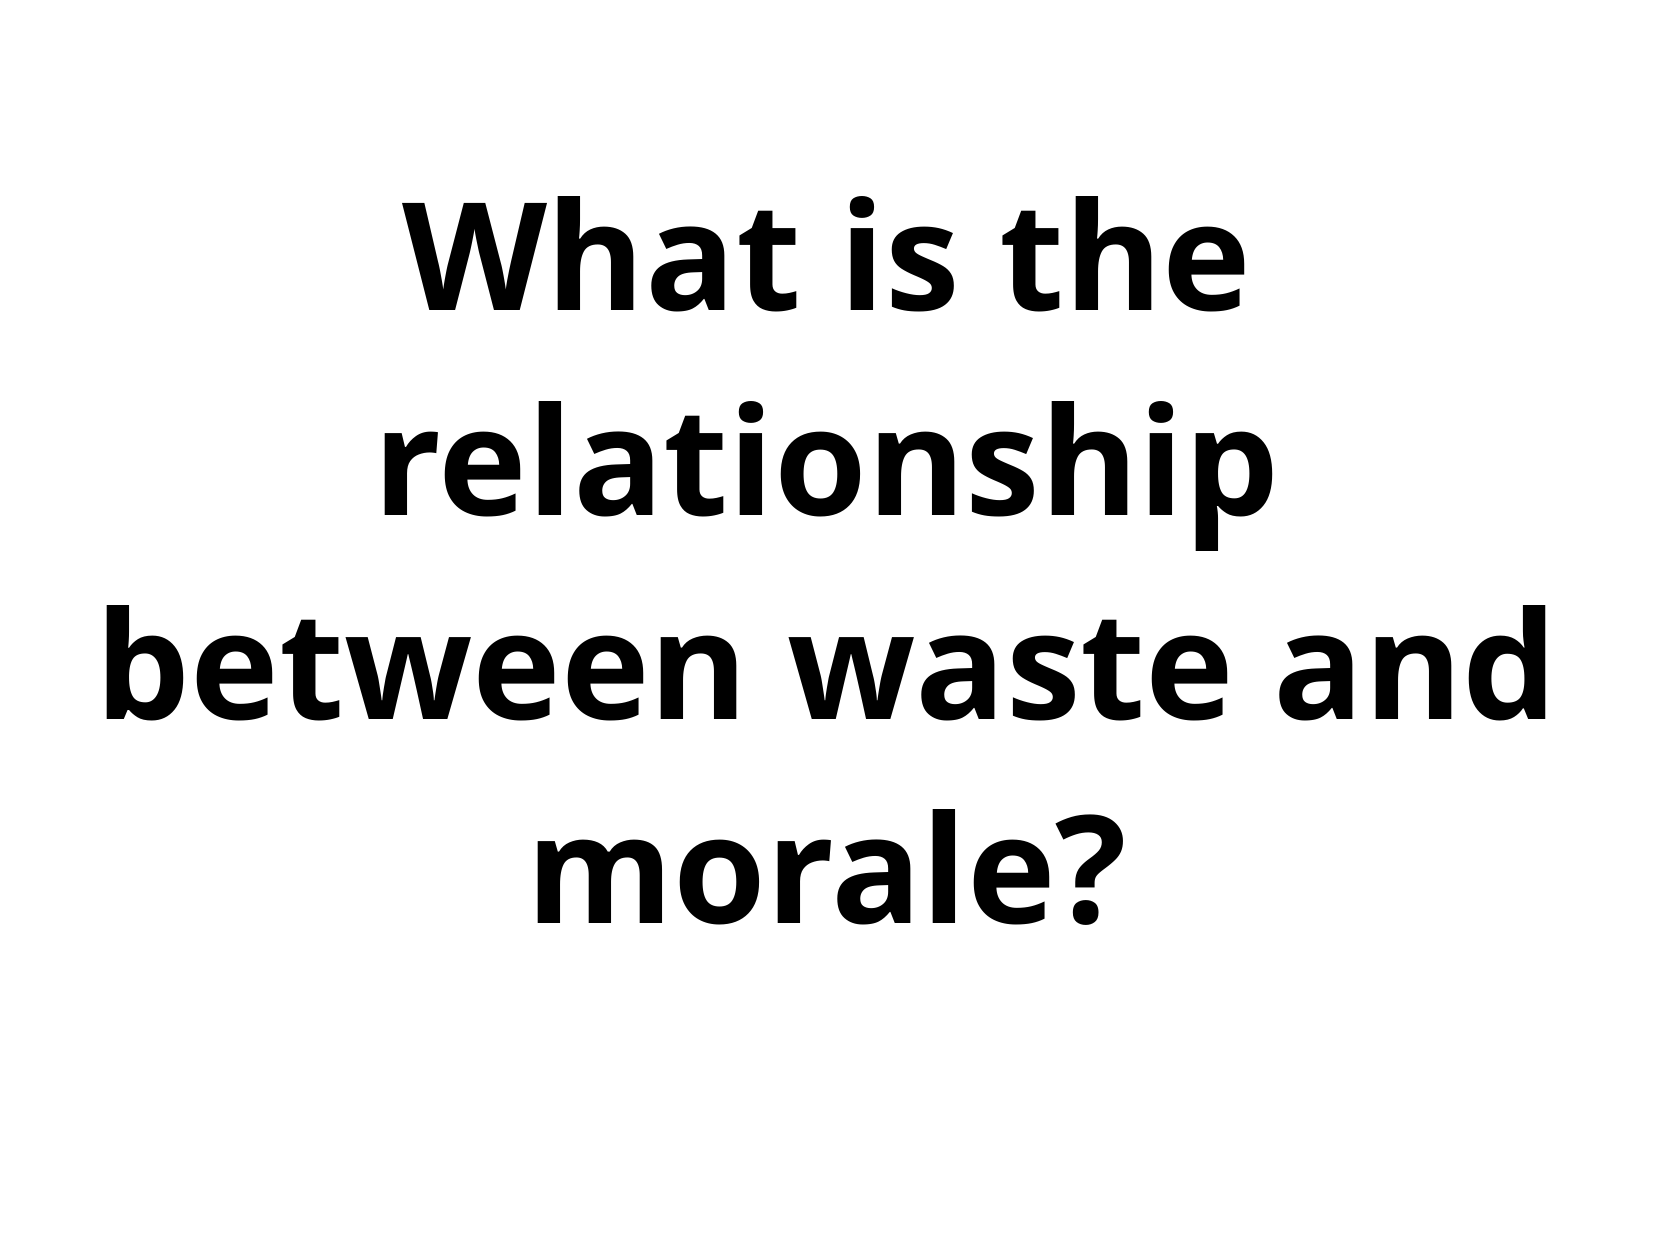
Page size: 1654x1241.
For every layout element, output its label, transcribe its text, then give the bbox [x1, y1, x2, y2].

title What is the relationship between waste and morale? [59, 291, 1595, 827]
